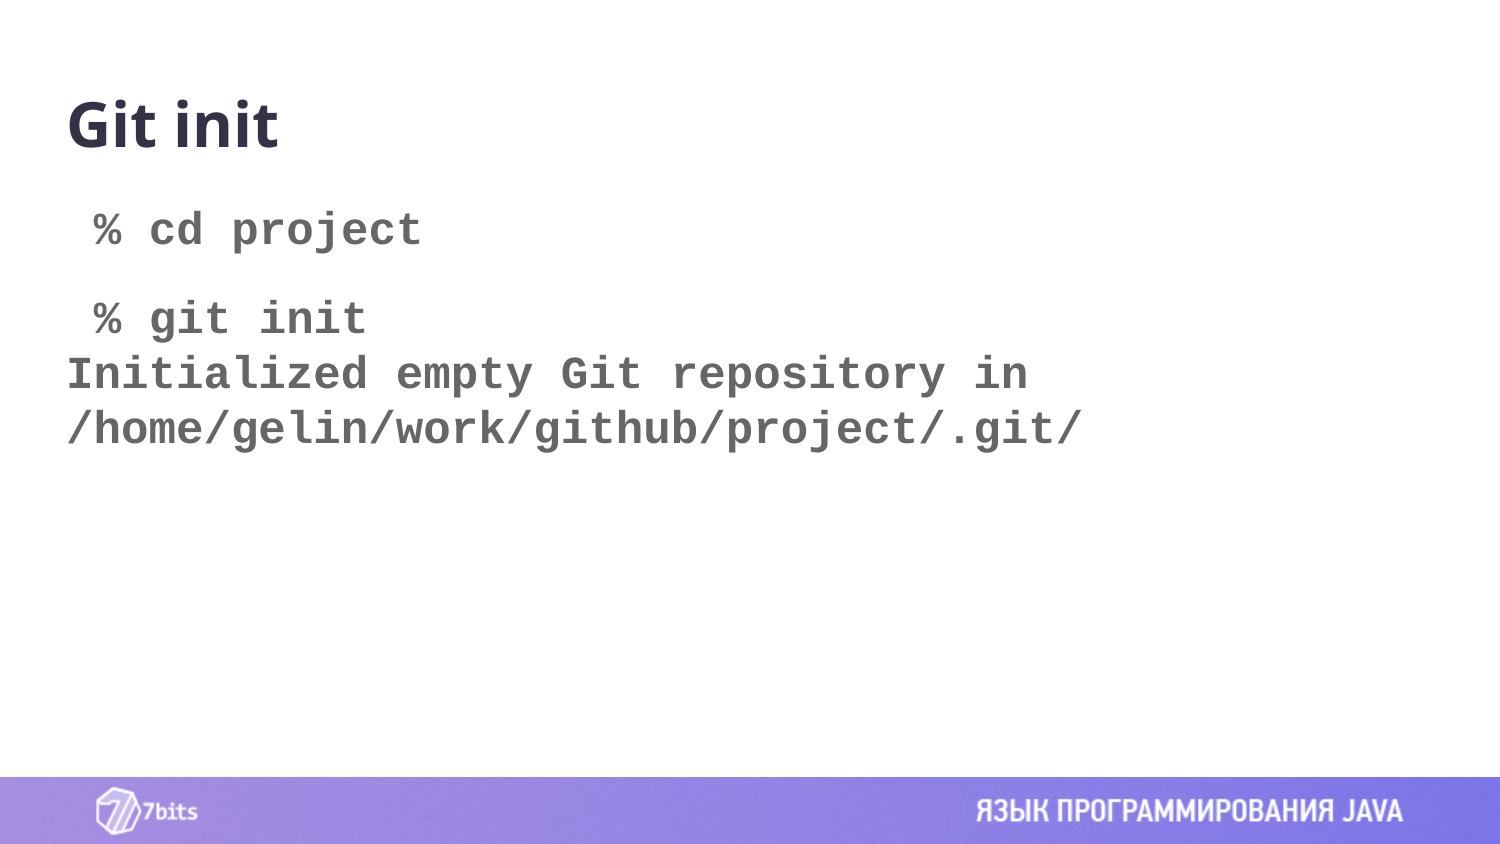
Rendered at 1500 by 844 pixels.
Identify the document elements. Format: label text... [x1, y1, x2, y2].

picture [0, 777, 1500, 844]
title Git init [51, 69, 1449, 164]
list % cd project % git init Initialized empty Git repository in /home/gelin/work/github/project/.git/ [51, 184, 1449, 745]
